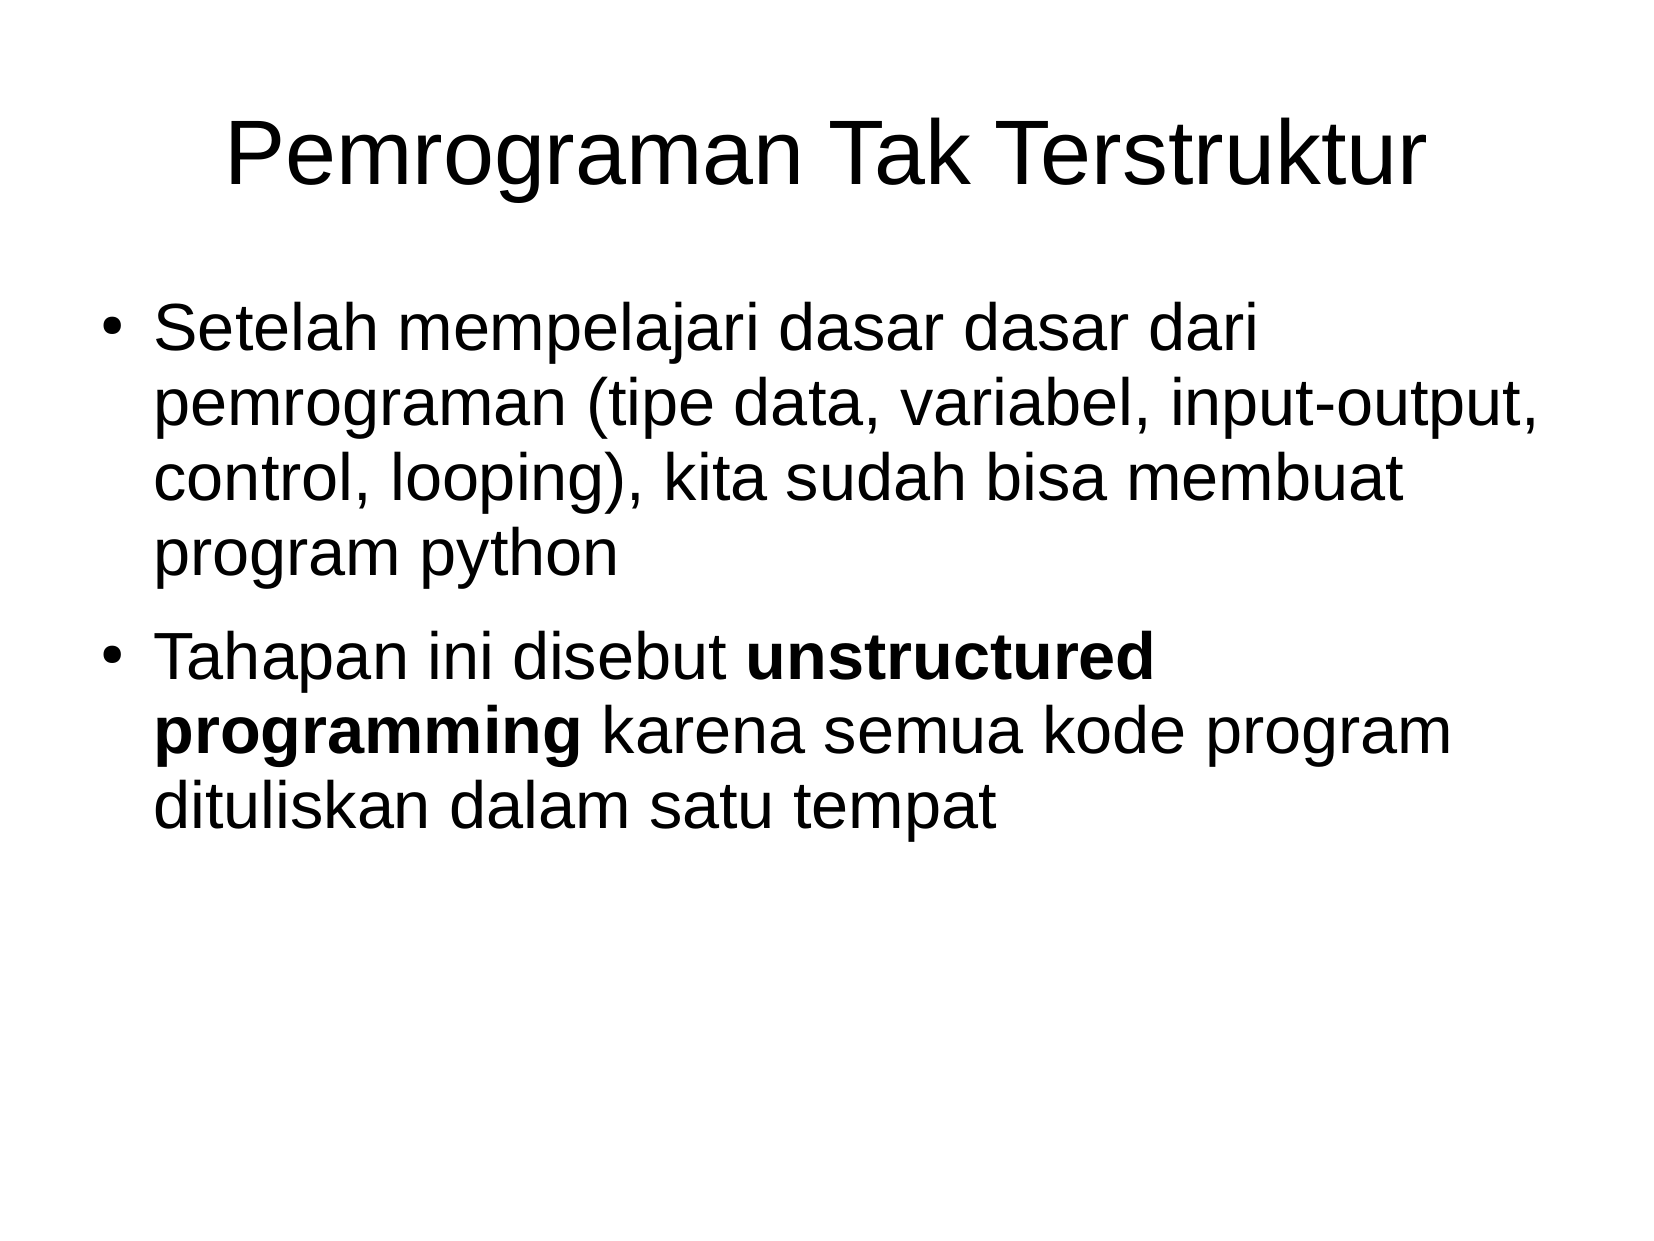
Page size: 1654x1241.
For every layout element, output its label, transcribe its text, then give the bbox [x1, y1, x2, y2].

list Setelah mempelajari dasar dasar dari pemrograman (tipe data, variabel, input-output, control, looping), kita sudah bisa membuat program python Tahapan ini disebut unstructured programming karena semua kode program dituliskan dalam satu tempat [82, 290, 1571, 1010]
title Pemrograman Tak Terstruktur [82, 49, 1571, 257]
